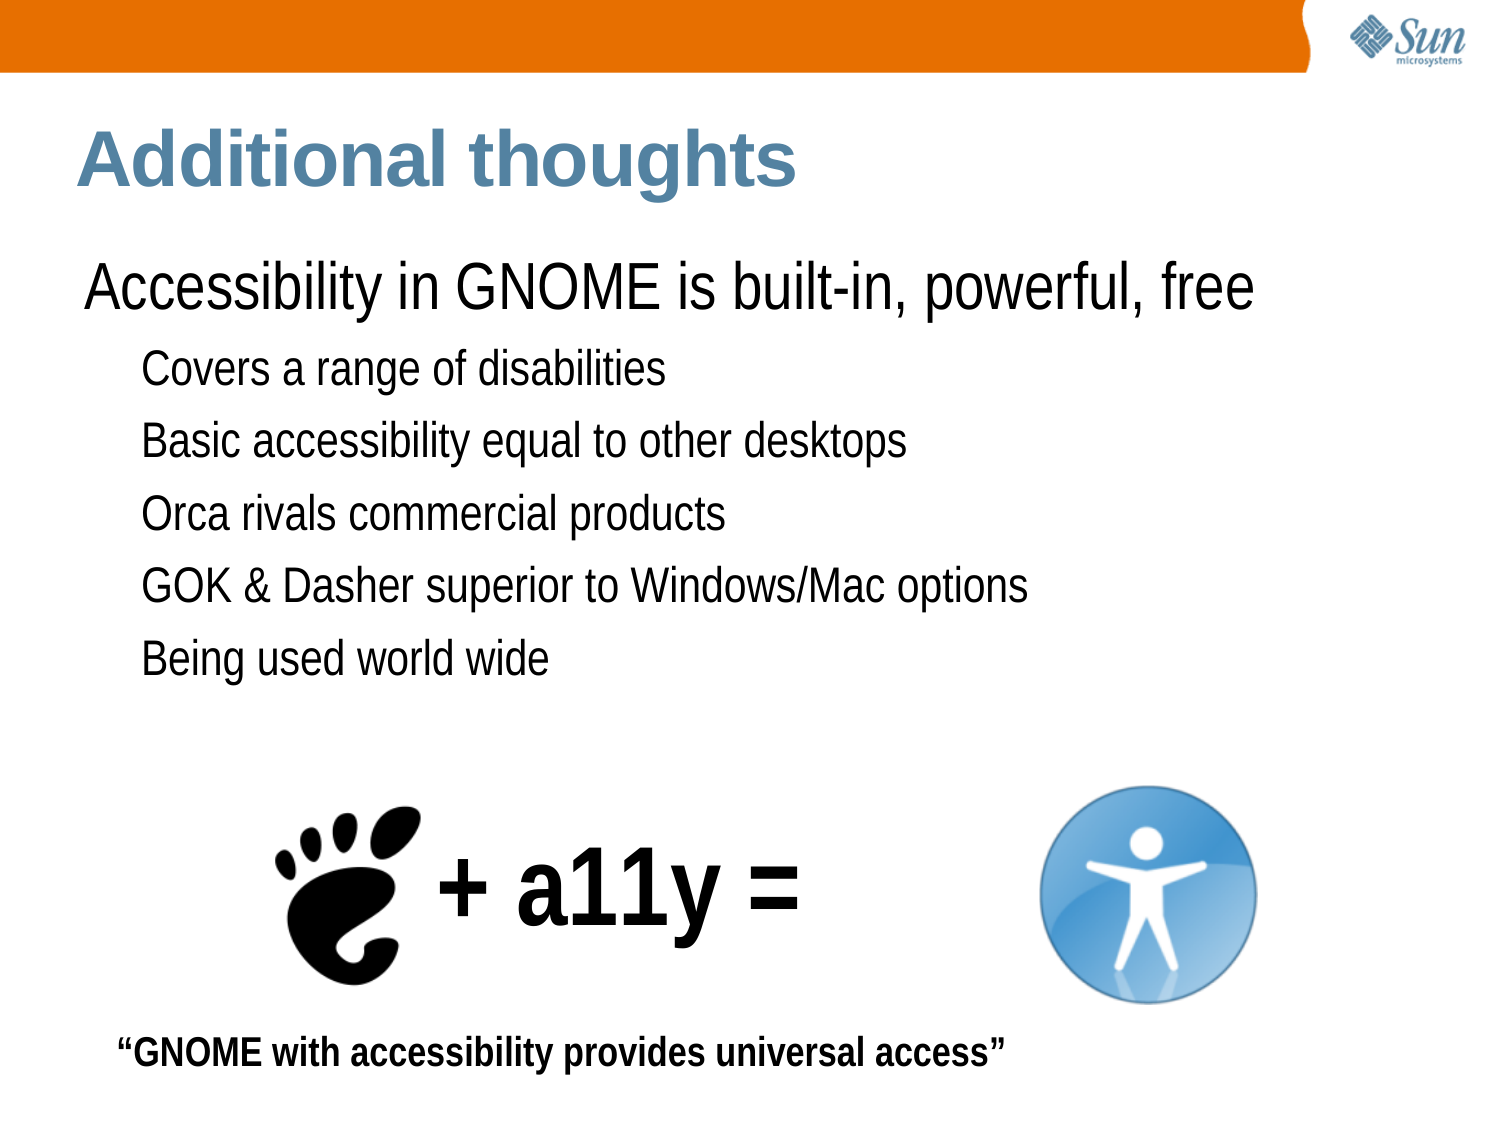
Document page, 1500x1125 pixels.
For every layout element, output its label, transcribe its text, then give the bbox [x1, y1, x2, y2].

picture [254, 802, 442, 990]
picture [1039, 785, 1258, 1005]
text_box + a11y = [436, 837, 1010, 970]
text_box “GNOME with accessibility provides universal access” [116, 1034, 1500, 1083]
list Accessibility in GNOME is built-in, powerful, free Covers a range of disabilities Basic accessibility equal to other desktops Orca rivals commercial products GOK & Dasher superior to Windows/Mac options Being used world wide [64, 257, 1463, 952]
picture [0, 0, 1500, 75]
title Additional thoughts [75, 122, 1438, 228]
